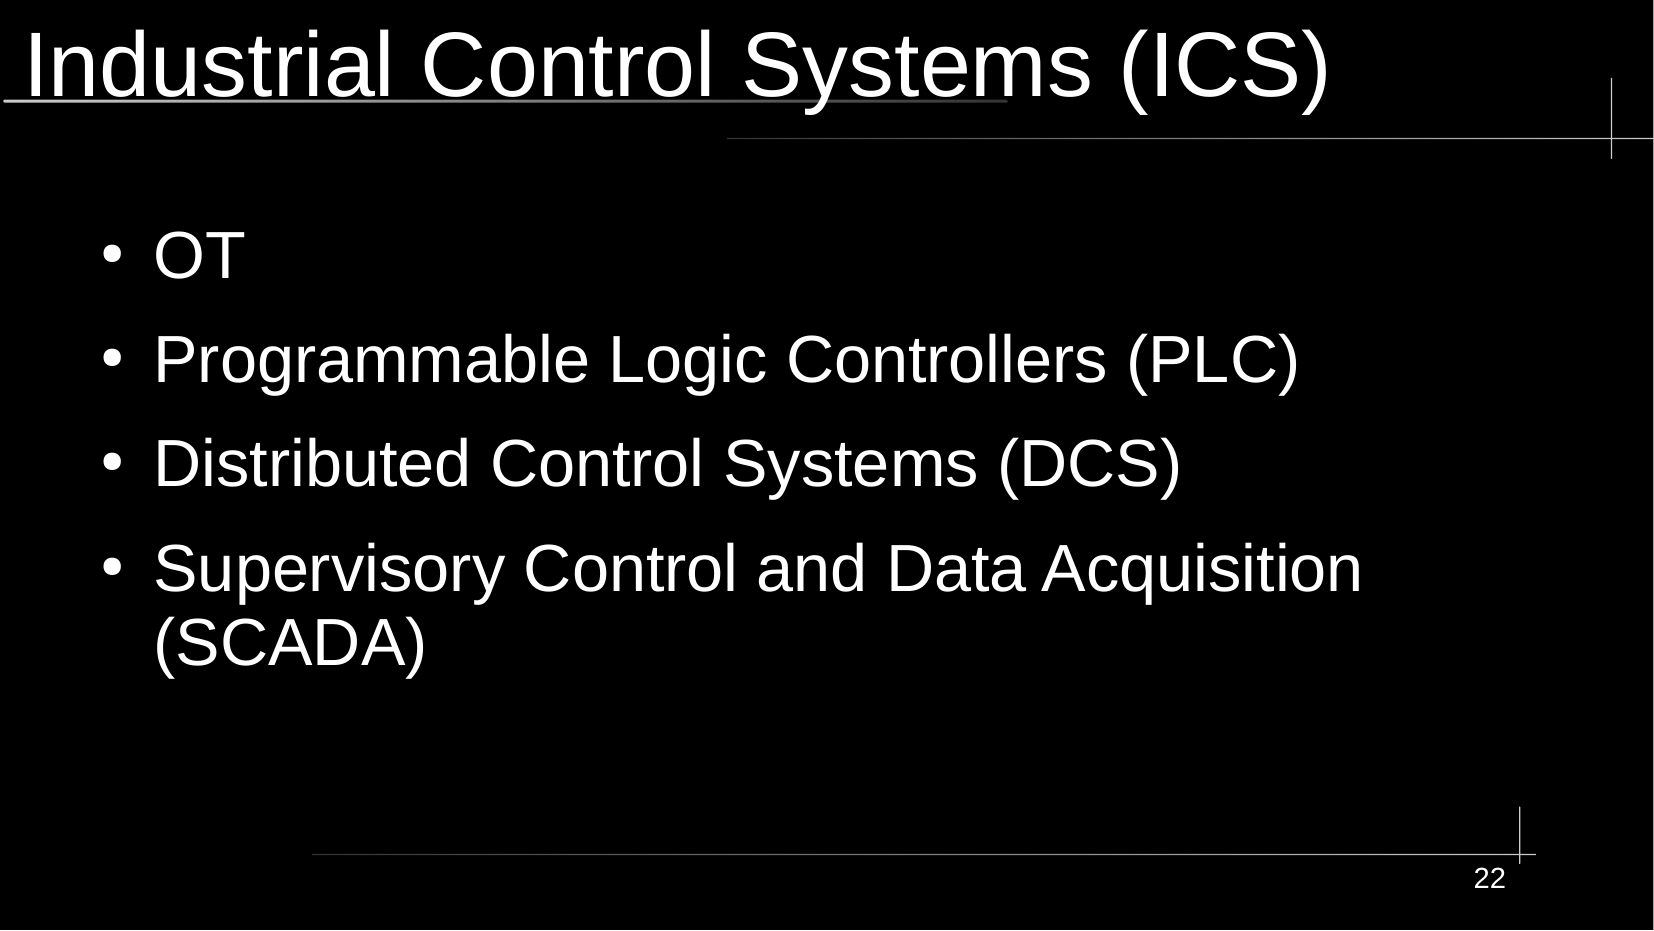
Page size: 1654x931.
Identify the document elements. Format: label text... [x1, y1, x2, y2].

title Industrial Control Systems (ICS) [23, 11, 1589, 119]
list OT Programmable Logic Controllers (PLC) Distributed Control Systems (DCS) Supervisory Control and Data Acquisition (SCADA) [82, 217, 1571, 851]
